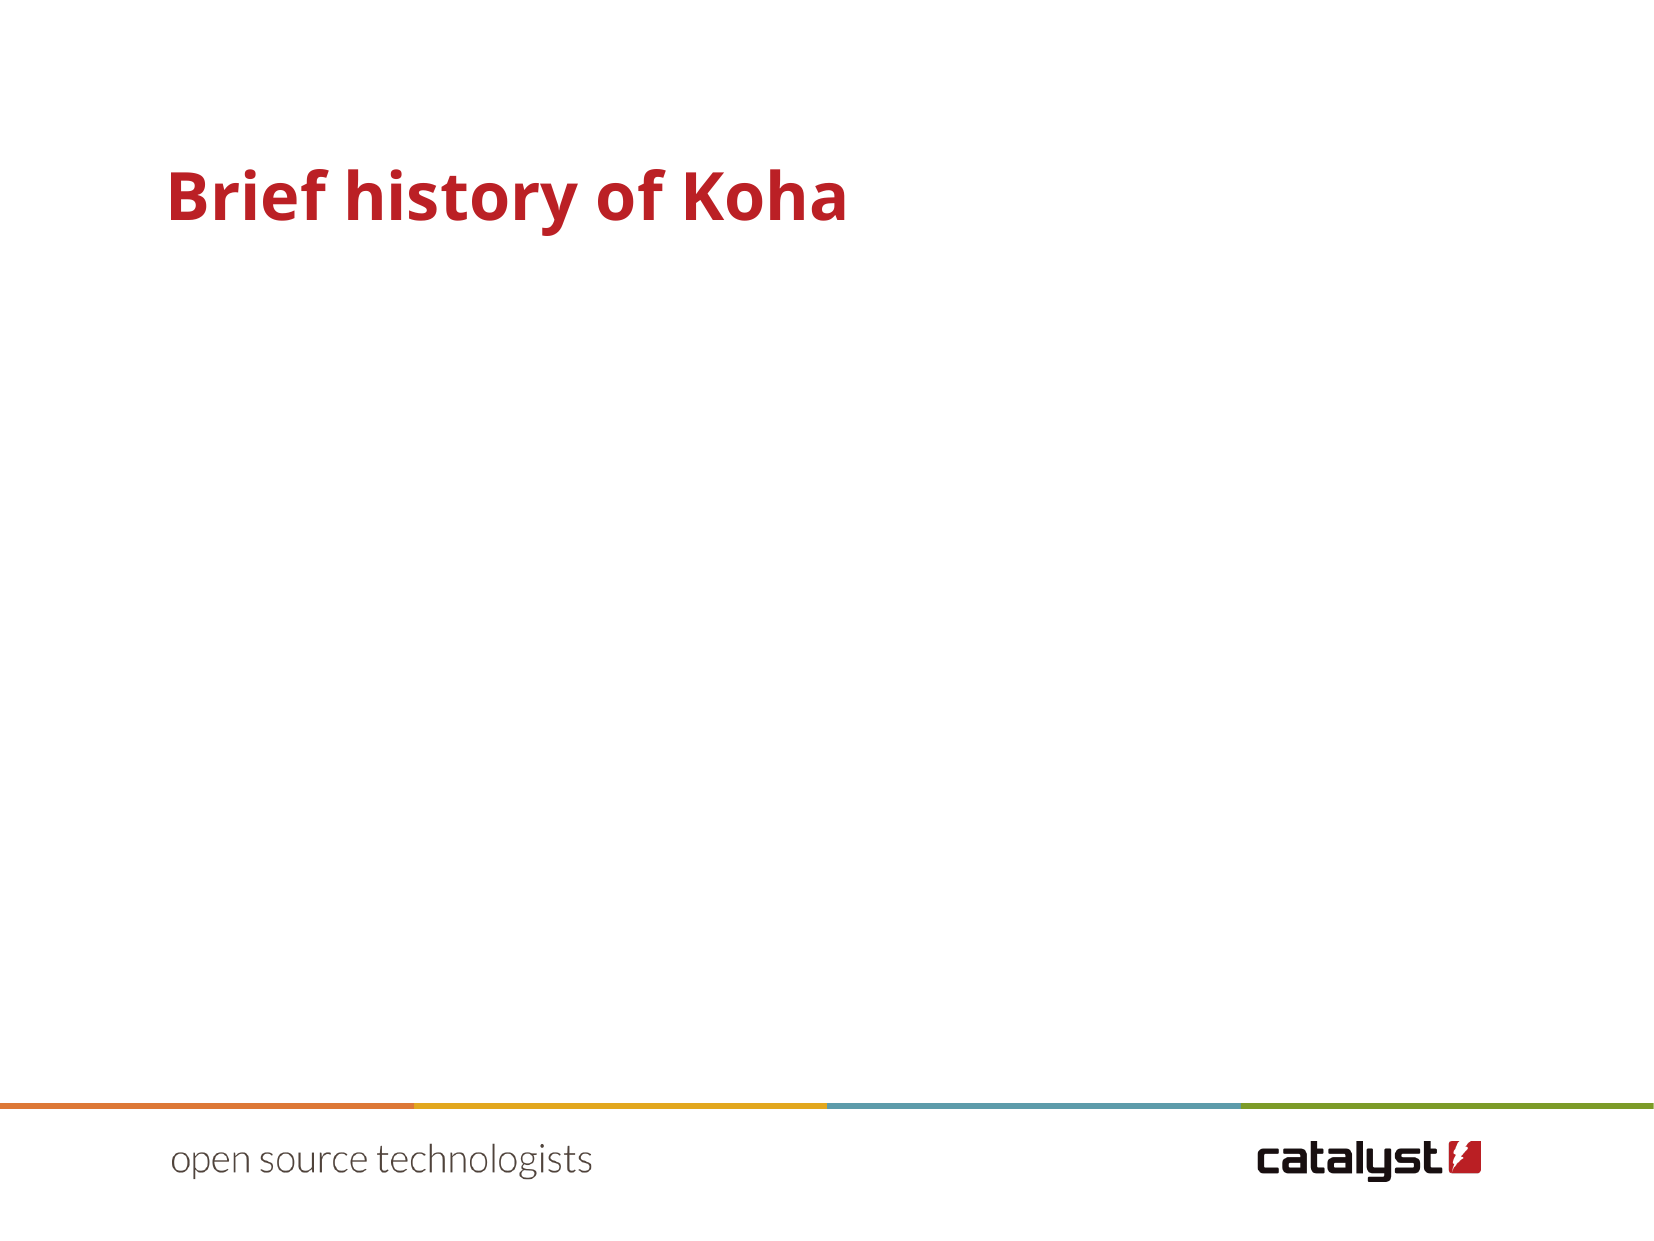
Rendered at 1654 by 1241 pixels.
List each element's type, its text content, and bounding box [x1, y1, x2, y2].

picture [0, 1103, 1654, 1182]
title Brief history of Koha [165, 90, 1489, 298]
